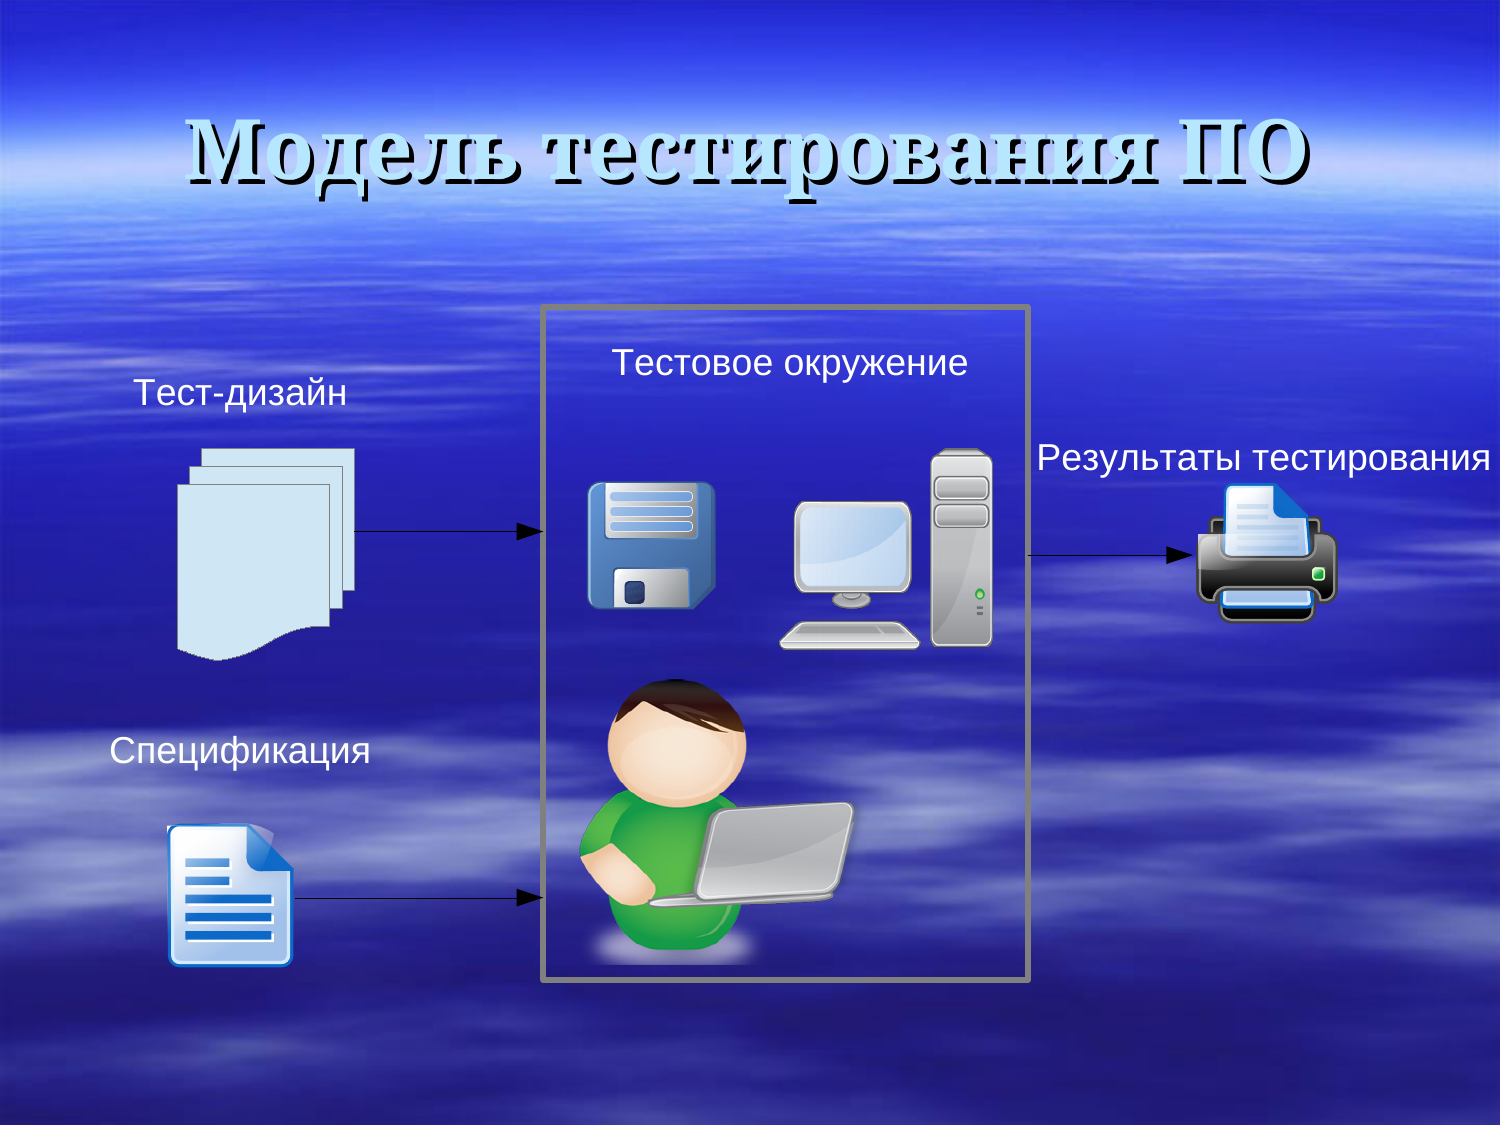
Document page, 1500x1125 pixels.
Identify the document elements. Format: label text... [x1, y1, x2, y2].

picture [0, 0, 1500, 1125]
text_box Результаты тестирования [1021, 425, 1500, 486]
title Модель тестирования ПО [49, 28, 1446, 264]
text_box Тестовое окружение [596, 330, 984, 391]
text_box [177, 448, 355, 661]
text_box Спецификация [94, 718, 402, 824]
text_box Тест-дизайн [118, 360, 364, 421]
picture [546, 310, 1025, 977]
